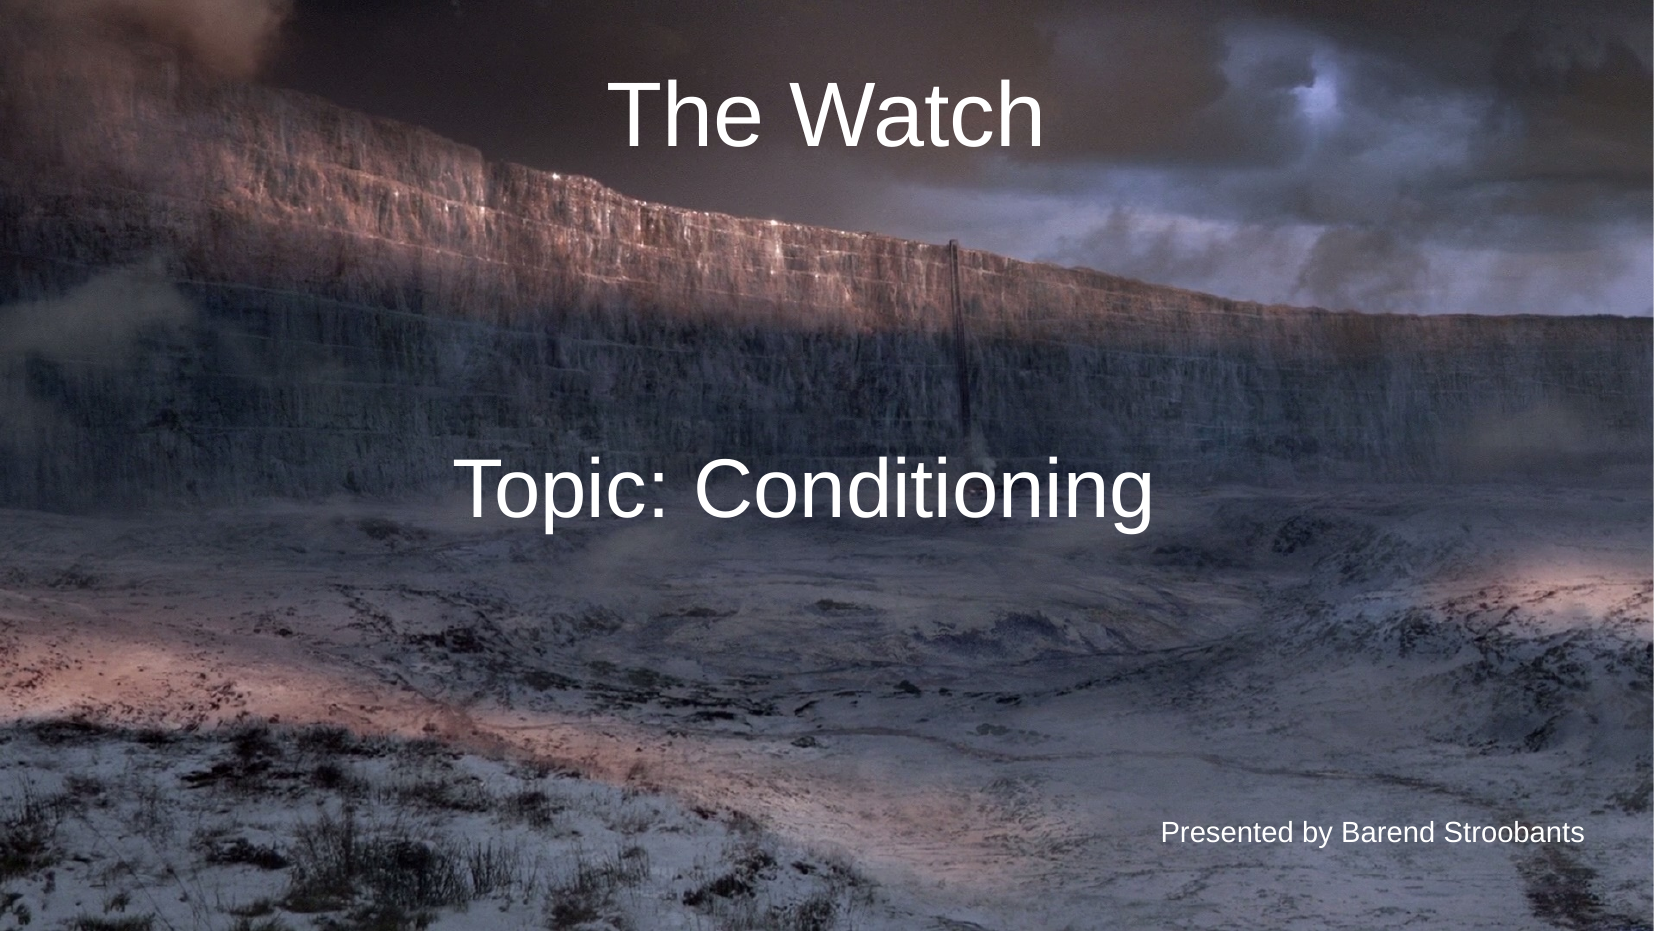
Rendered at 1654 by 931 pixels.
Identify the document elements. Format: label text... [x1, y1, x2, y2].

subtitle Presented by Barend Stroobants [1140, 798, 1586, 866]
title The Watch [82, 37, 1571, 193]
picture [0, 0, 1654, 931]
text_box Topic: Conditioning [390, 435, 1219, 556]
